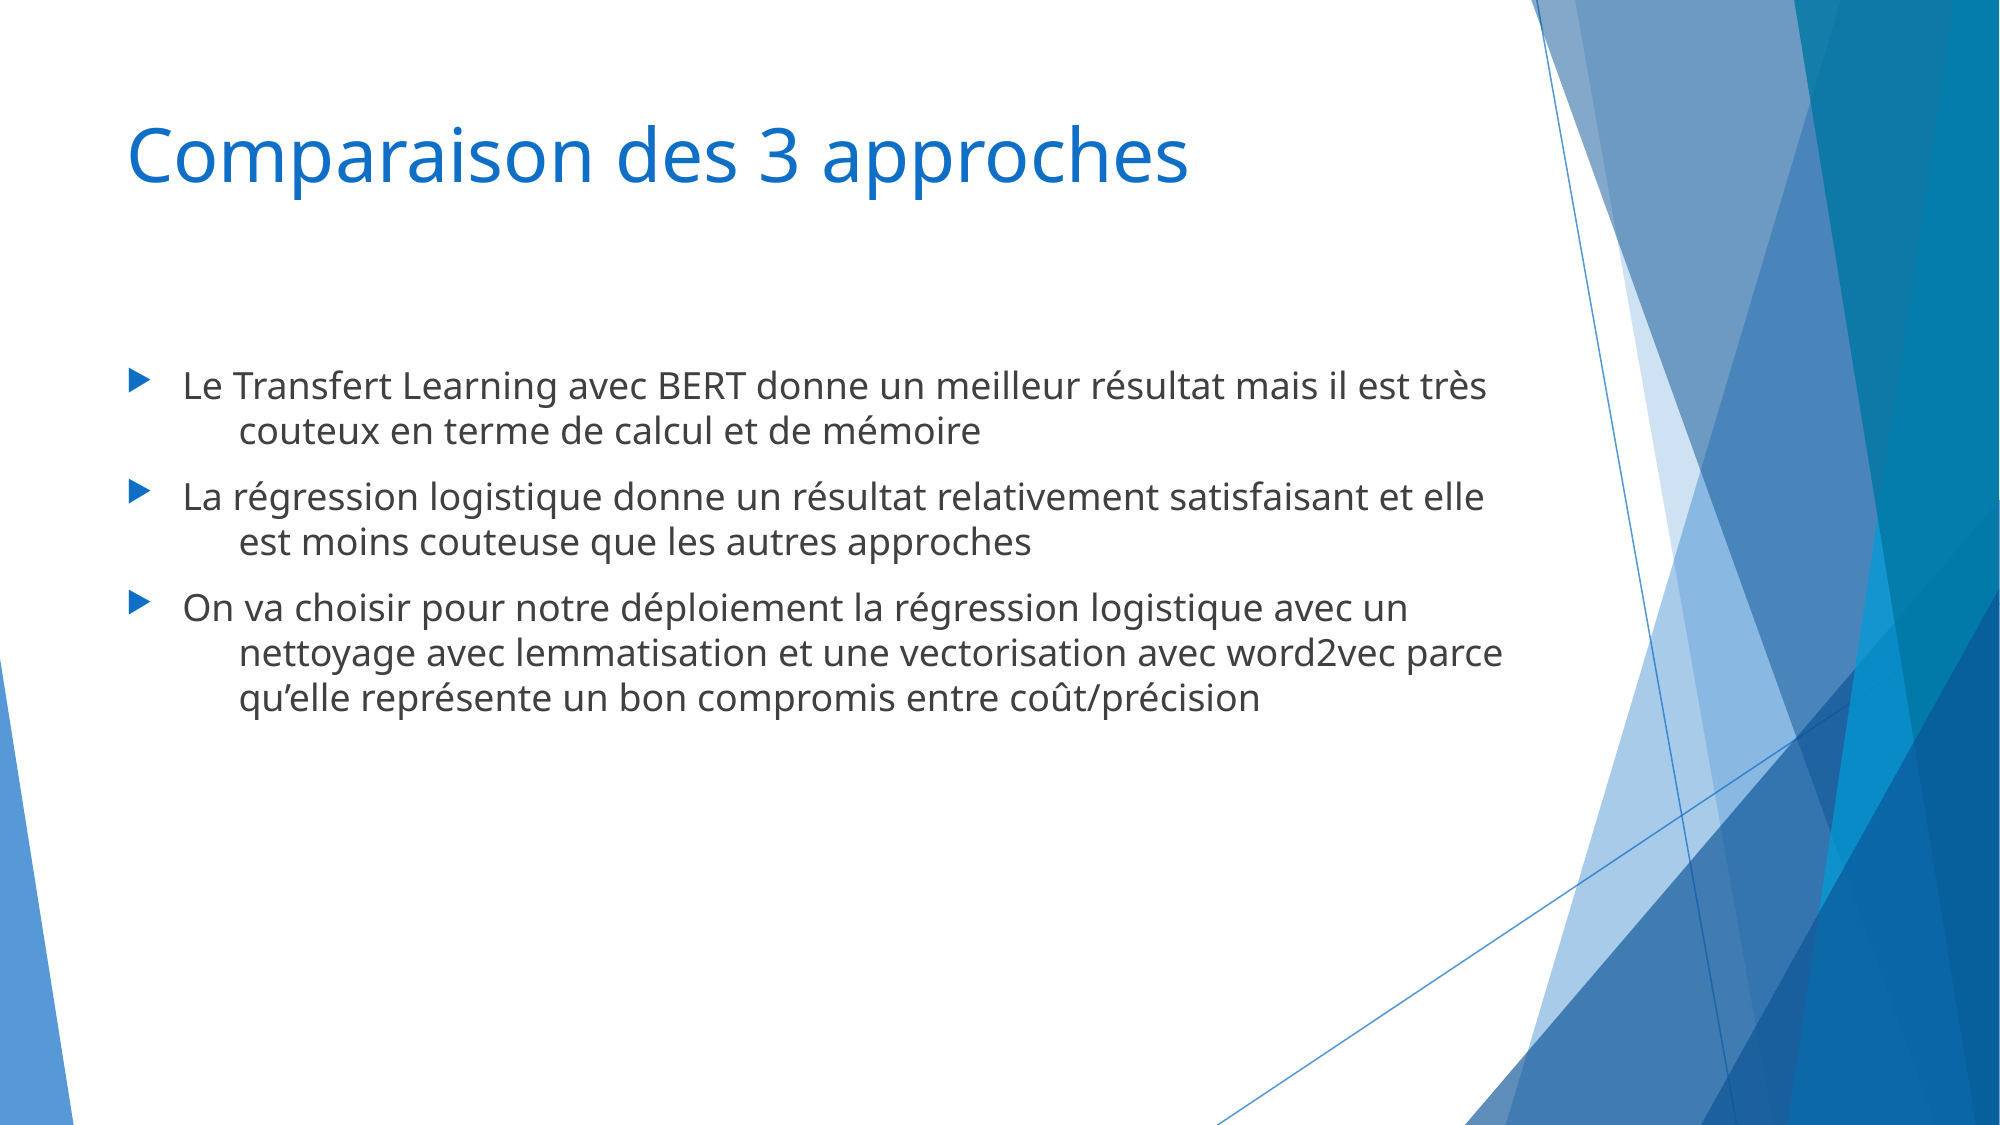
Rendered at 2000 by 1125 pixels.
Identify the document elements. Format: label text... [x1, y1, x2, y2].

title Comparaison des 3 approches [111, 99, 1521, 317]
list Le Transfert Learning avec BERT donne un meilleur résultat mais il est très couteux en terme de calcul et de mémoire La régression logistique donne un résultat relativement satisfaisant et elle est moins couteuse que les autres approches On va choisir pour notre déploiement la régression logistique avec un nettoyage avec lemmatisation et une vectorisation avec word2vec parce qu’elle représente un bon compromis entre coût/précision [111, 354, 1521, 992]
